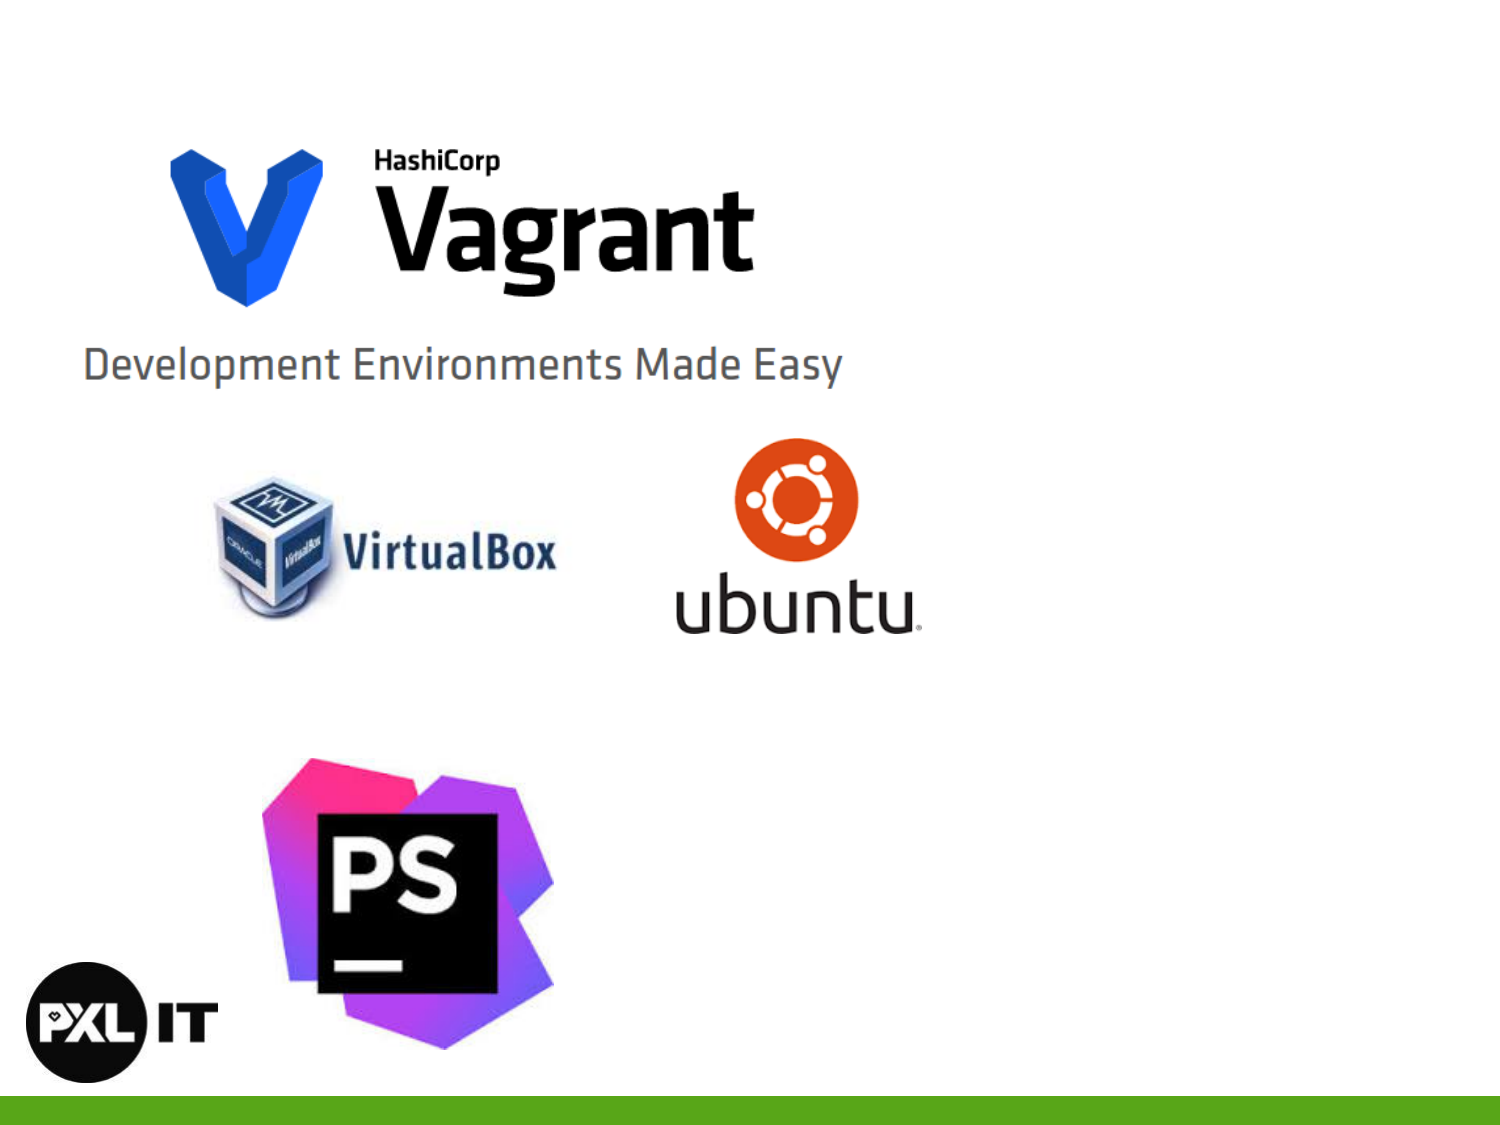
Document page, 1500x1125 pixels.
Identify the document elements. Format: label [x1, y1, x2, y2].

picture [262, 758, 554, 1050]
picture [37, 94, 917, 410]
picture [676, 438, 922, 634]
picture [145, 421, 615, 680]
picture [26, 962, 218, 1083]
